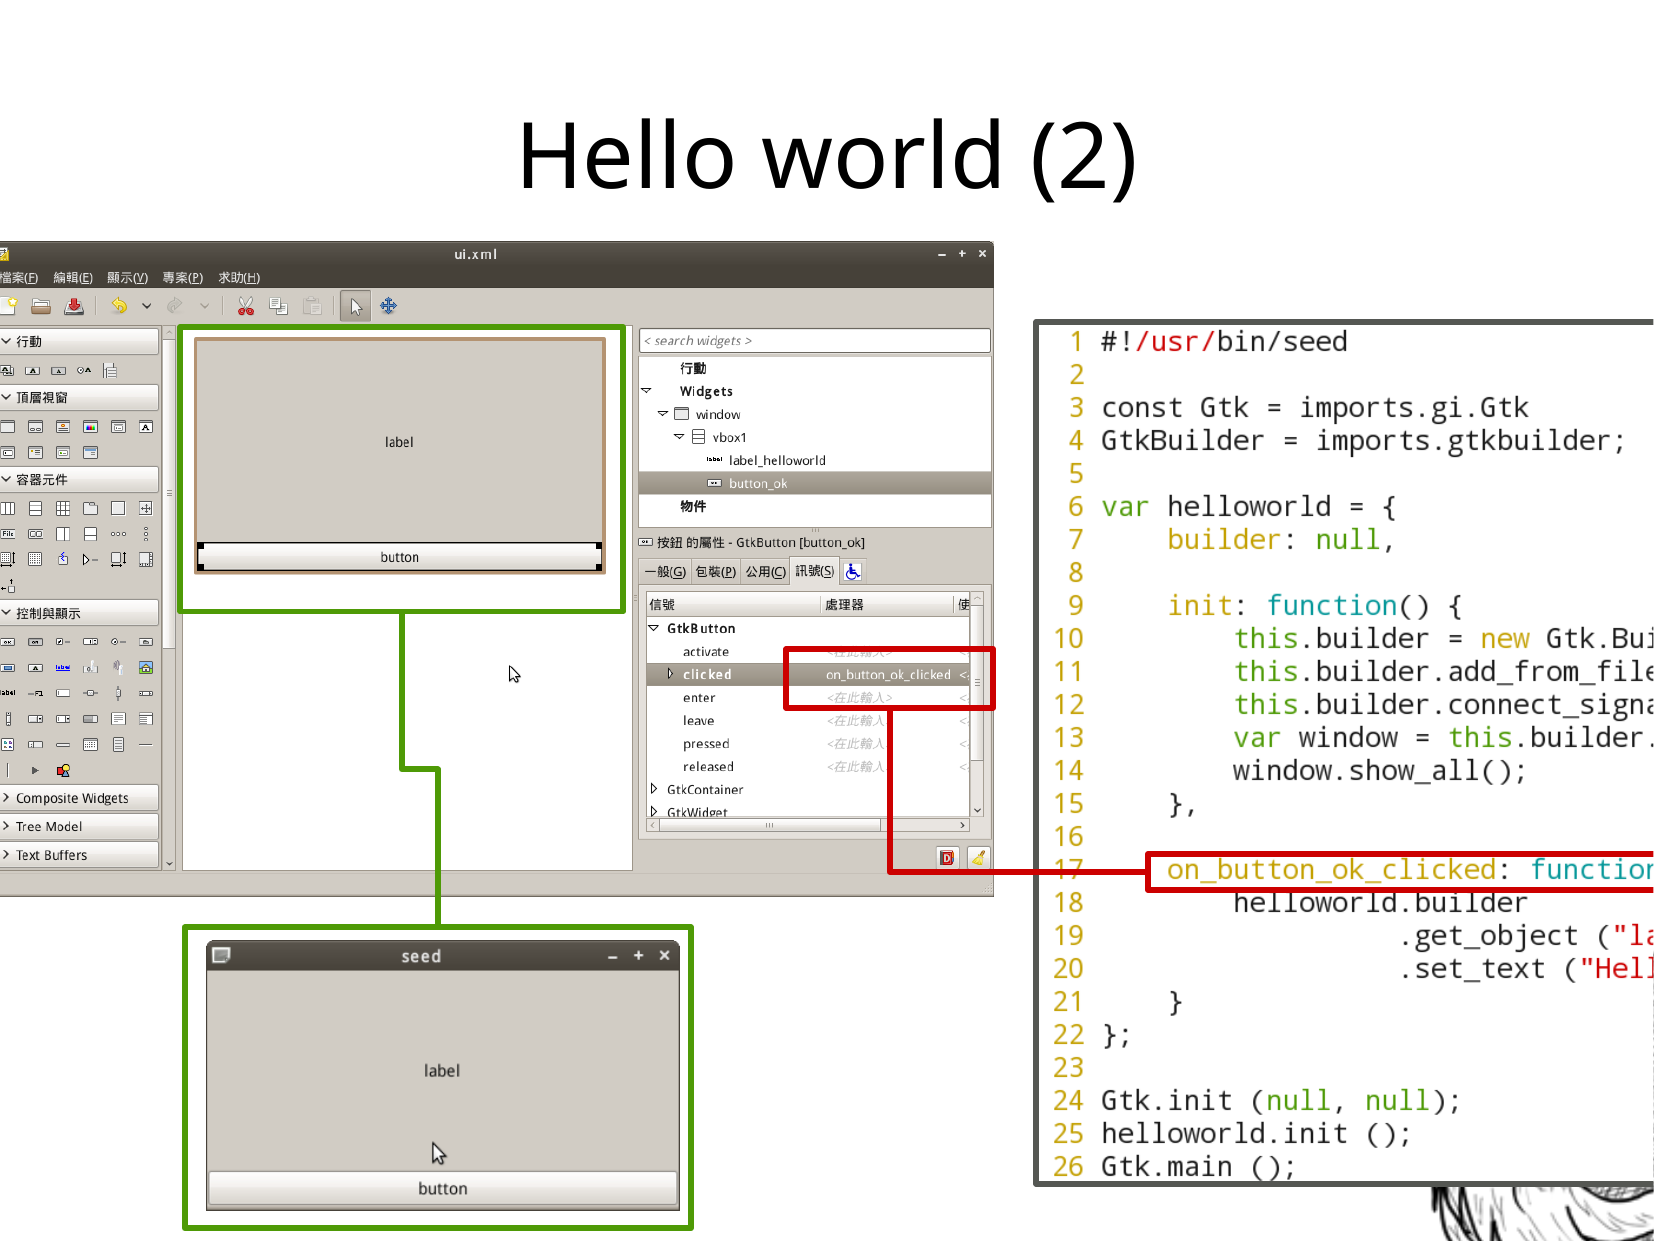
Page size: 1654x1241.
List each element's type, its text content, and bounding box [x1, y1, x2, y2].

picture [789, 652, 990, 705]
picture [1151, 857, 1654, 887]
picture [183, 330, 620, 609]
picture [1039, 324, 1654, 869]
picture [206, 940, 680, 1211]
picture [1039, 875, 1654, 1182]
picture [0, 241, 994, 898]
picture [893, 711, 994, 869]
title Hello world (2) [82, 56, 1571, 250]
picture [1386, 1187, 1654, 1241]
